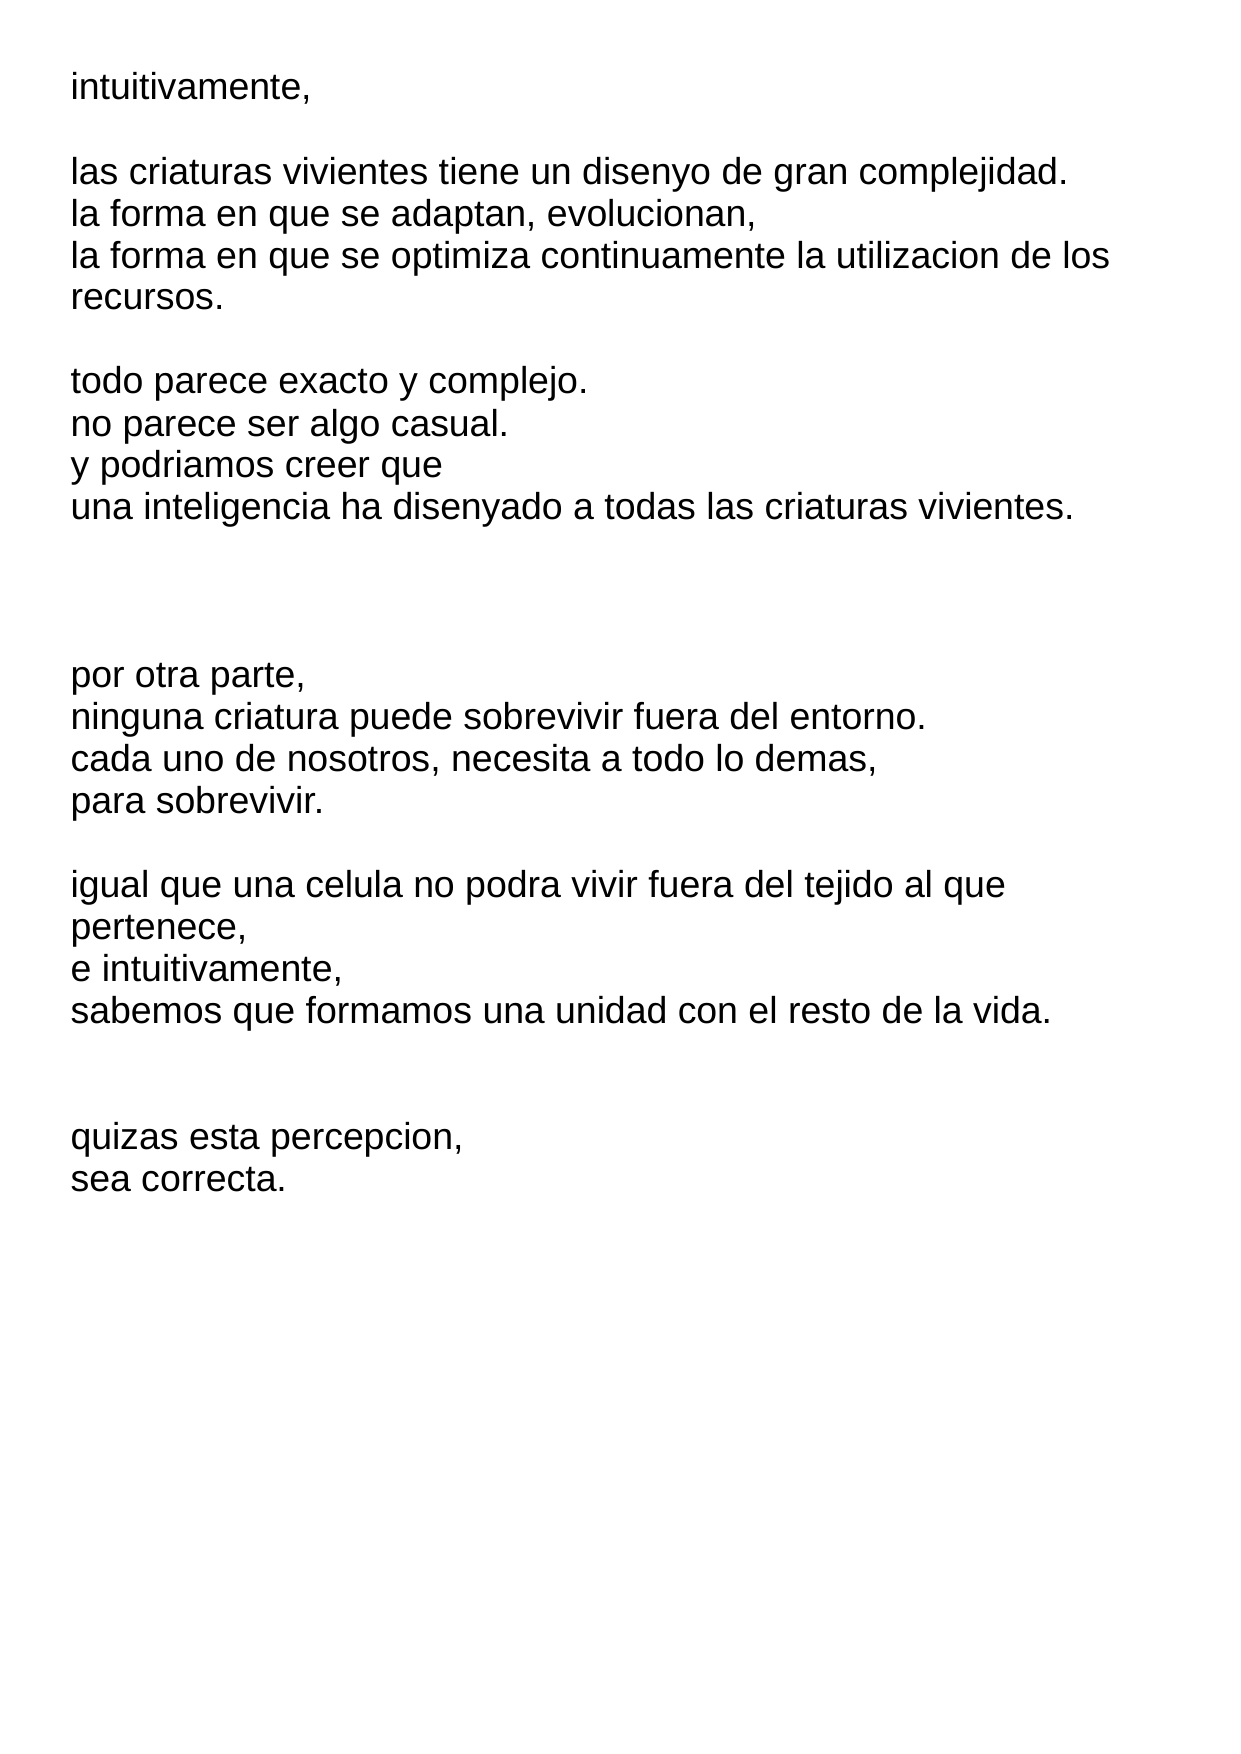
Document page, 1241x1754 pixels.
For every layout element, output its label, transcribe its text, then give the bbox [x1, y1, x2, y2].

text_box intuitivamente, las criaturas vivientes tiene un disenyo de gran complejidad. la forma en que se adaptan, evolucionan, la forma en que se optimiza continuamente la utilizacion de los recursos. todo parece exacto y complejo. no parece ser algo casual. y podriamos creer que una inteligencia ha disenyado a todas las criaturas vivientes. por otra parte, ninguna criatura puede sobrevivir fuera del entorno. cada uno de nosotros, necesita a todo lo demas, para sobrevivir. igual que una celula no podra vivir fuera del tejido al que pertenece, e intuitivamente, sabemos que formamos una unidad con el resto de la vida. quizas esta percepcion, sea correcta. [55, 58, 1182, 1208]
